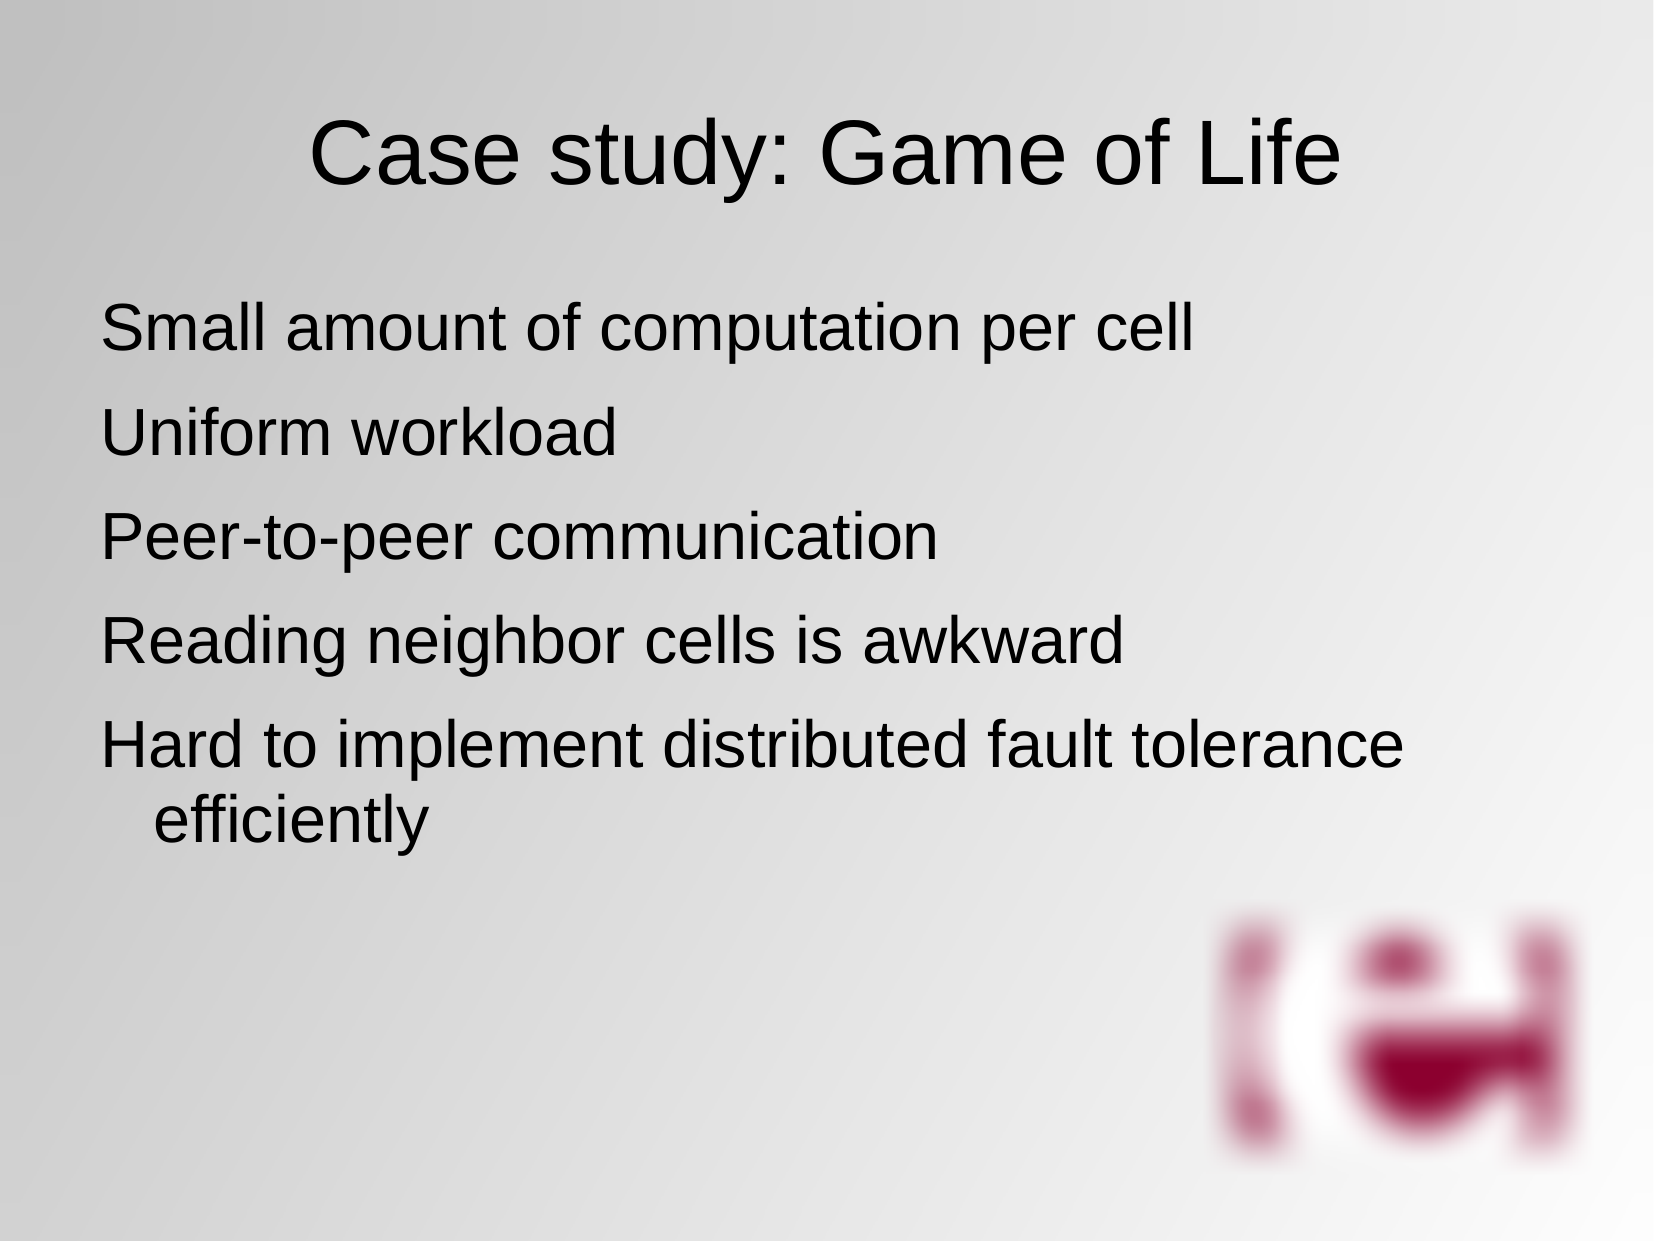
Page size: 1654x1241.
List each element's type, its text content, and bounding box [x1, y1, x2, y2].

title Case study: Game of Life [82, 56, 1571, 250]
list Small amount of computation per cell Uniform workload Peer-to-peer communication Reading neighbor cells is awkward Hard to implement distributed fault tolerance efficiently [82, 290, 1571, 1094]
picture [0, 0, 1654, 1241]
